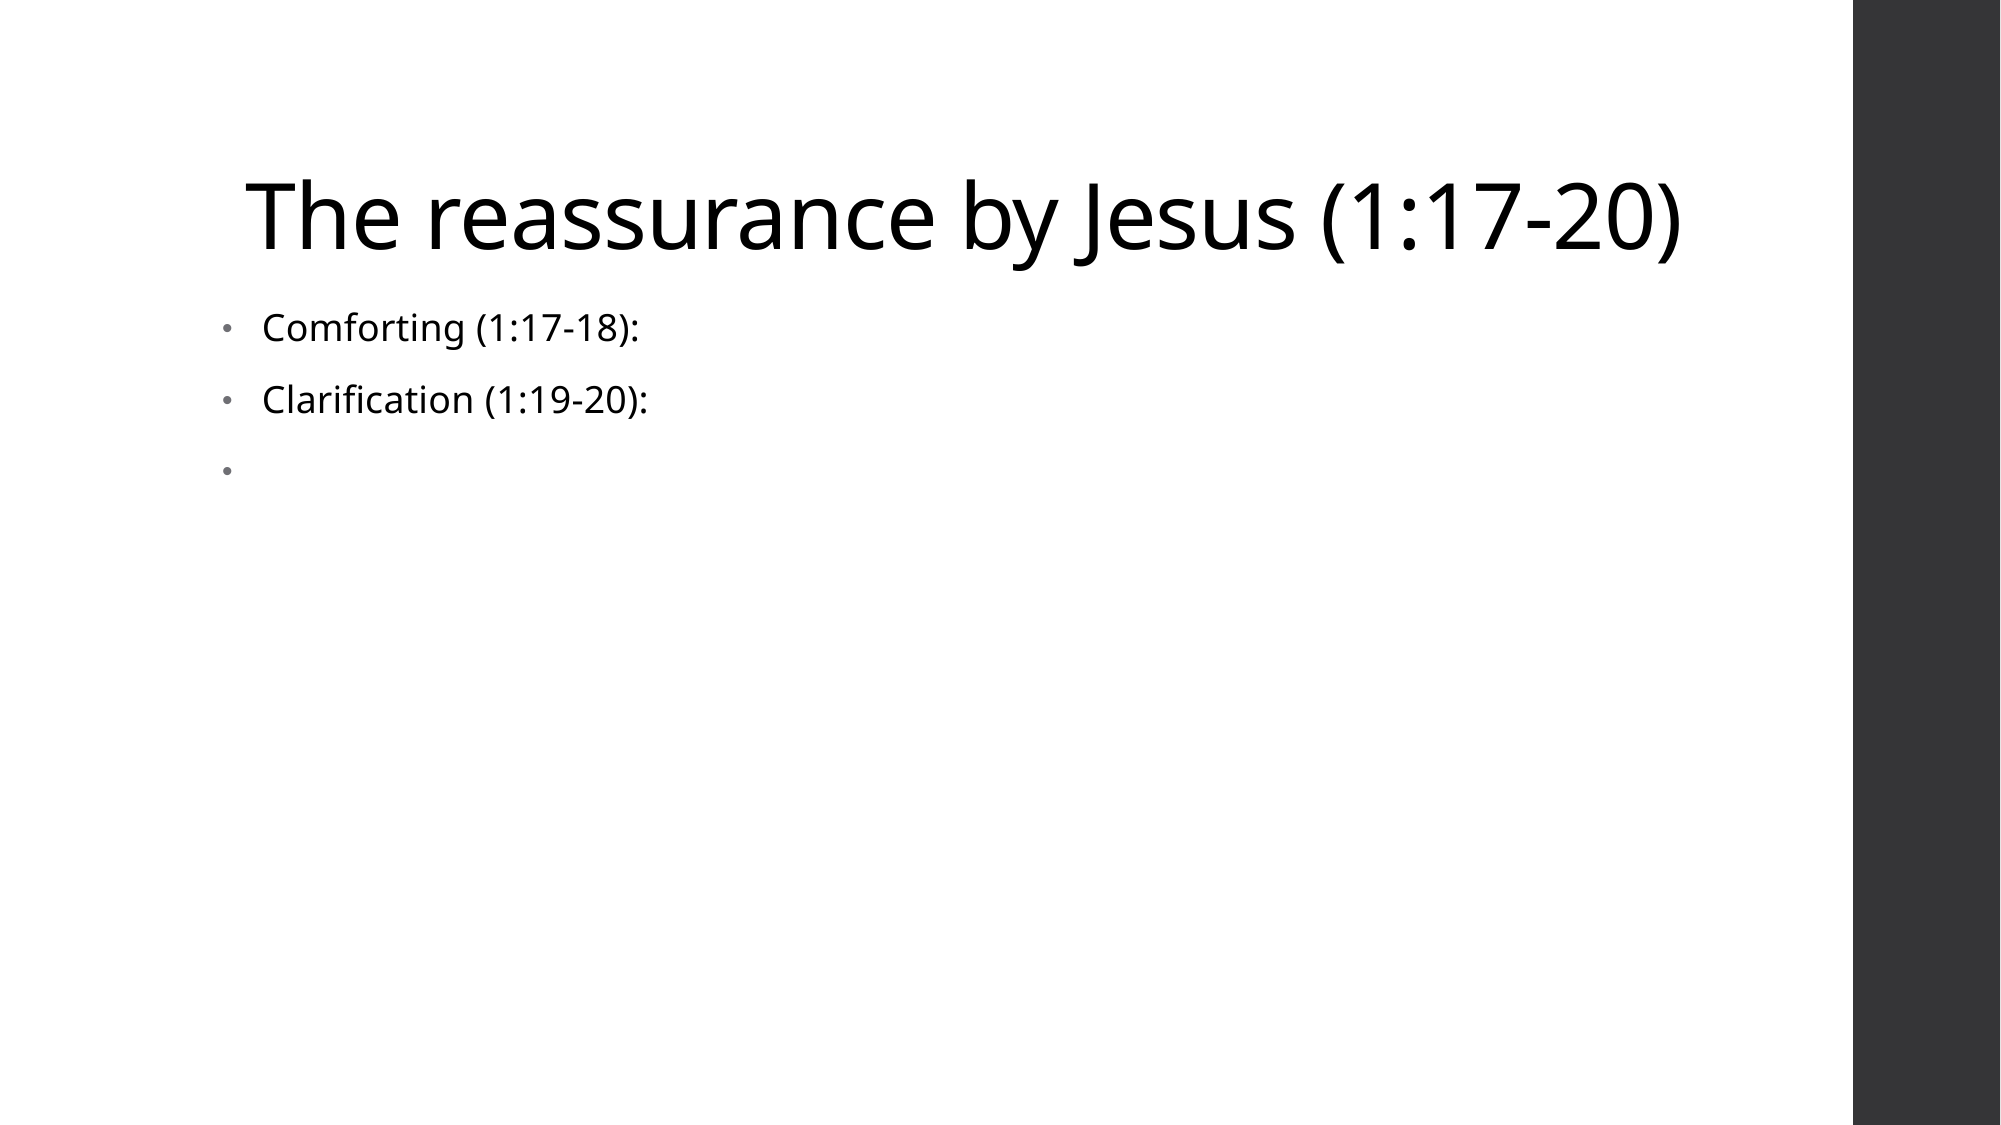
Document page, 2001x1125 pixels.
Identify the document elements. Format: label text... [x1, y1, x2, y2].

title The reassurance by Jesus (1:17-20) [206, 60, 1797, 278]
list Comforting (1:17-18): Clarification (1:19-20): [206, 299, 1617, 1014]
